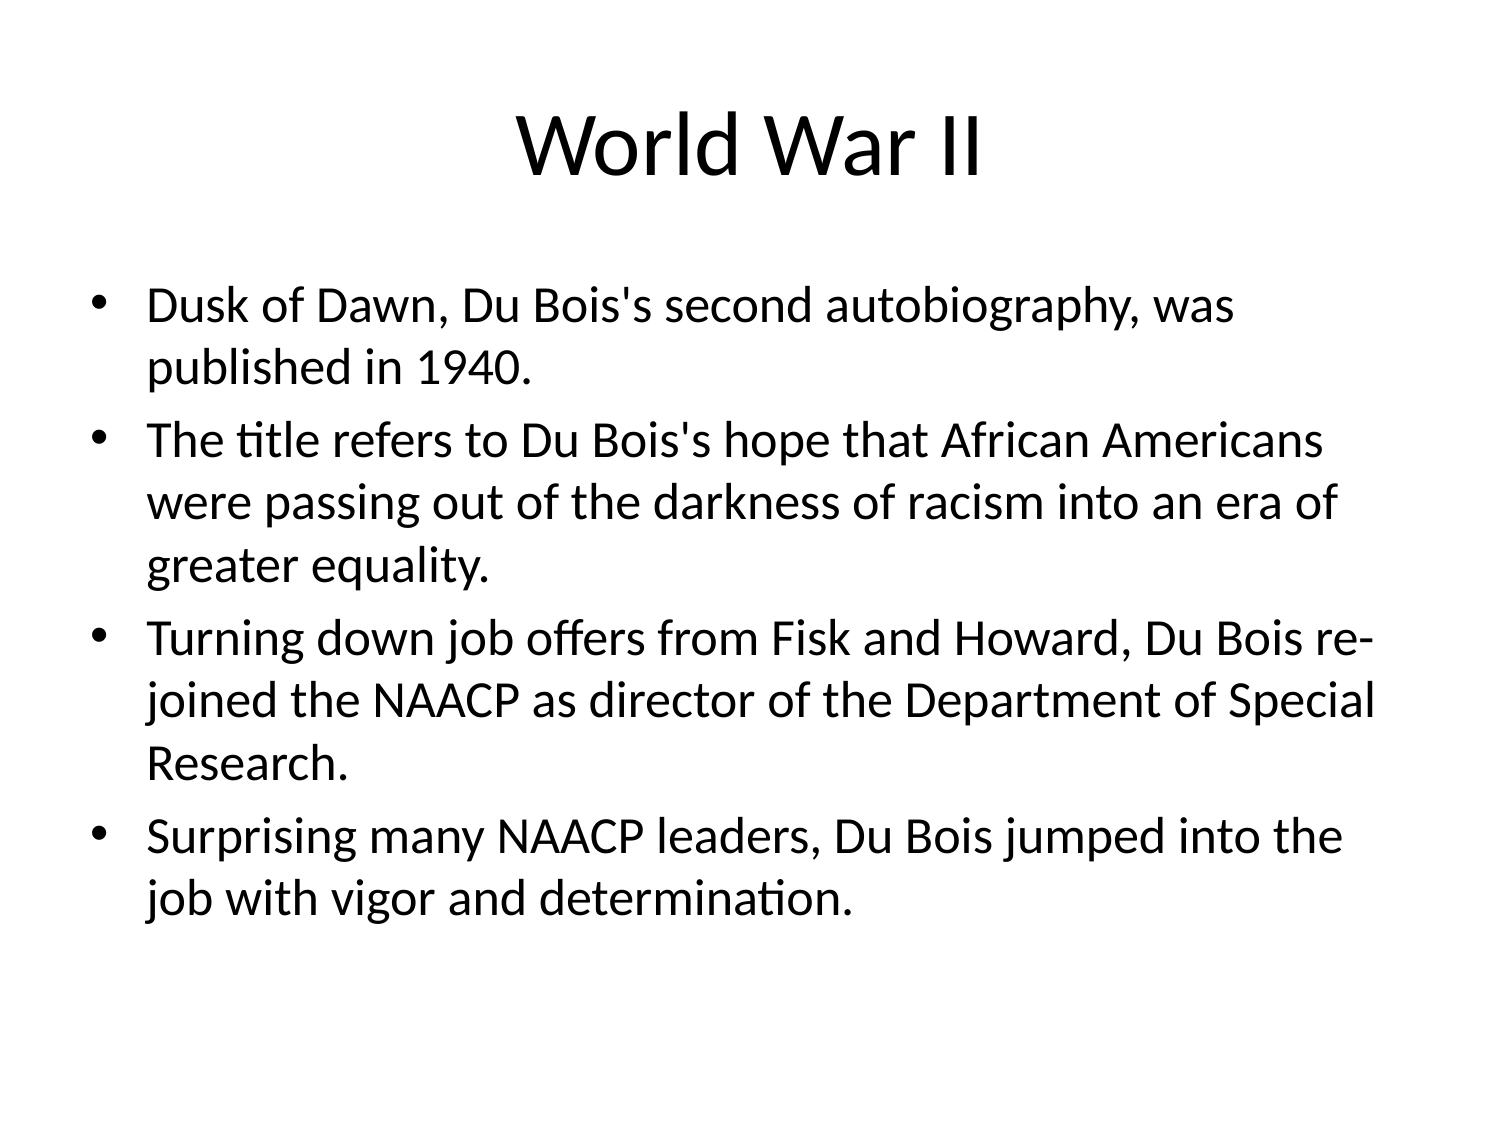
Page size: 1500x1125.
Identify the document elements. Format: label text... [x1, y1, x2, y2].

list Dusk of Dawn, Du Bois's second autobiography, was published in 1940. The title refers to Du Bois's hope that African Americans were passing out of the darkness of racism into an era of greater equality. Turning down job offers from Fisk and Howard, Du Bois re-joined the NAACP as director of the Department of Special Research. Surprising many NAACP leaders, Du Bois jumped into the job with vigor and determination. [75, 262, 1425, 1005]
title World War II [75, 45, 1425, 233]
